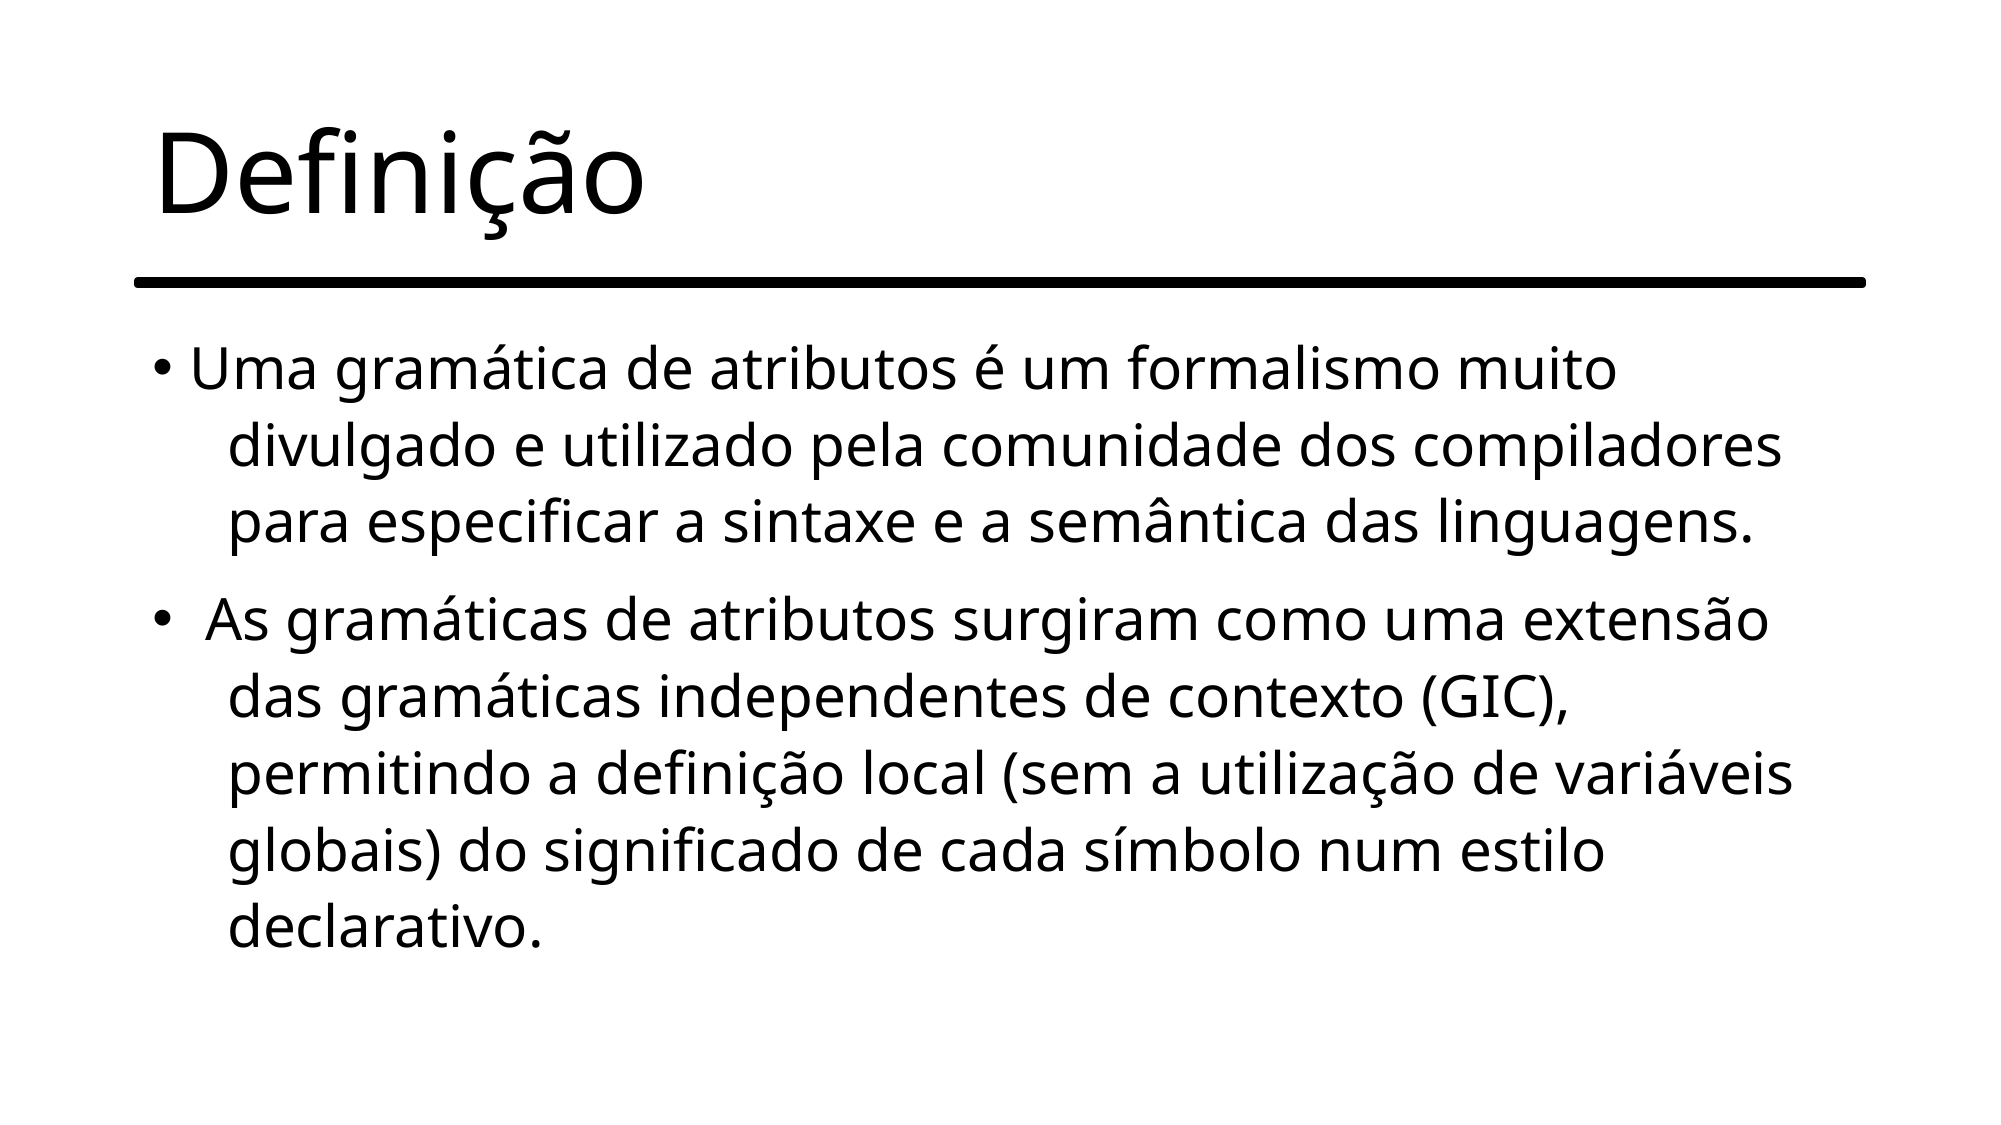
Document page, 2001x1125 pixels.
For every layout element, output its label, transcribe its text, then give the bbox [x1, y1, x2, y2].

list Uma gramática de atributos é um formalismo muito divulgado e utilizado pela comunidade dos compiladores para especificar a sintaxe e a semântica das linguagens. As gramáticas de atributos surgiram como uma extensão das gramáticas independentes de contexto (GIC), permitindo a definição local (sem a utilização de variáveis globais) do significado de cada símbolo num estilo declarativo. [137, 316, 1863, 1014]
title Definição [137, 59, 1863, 278]
